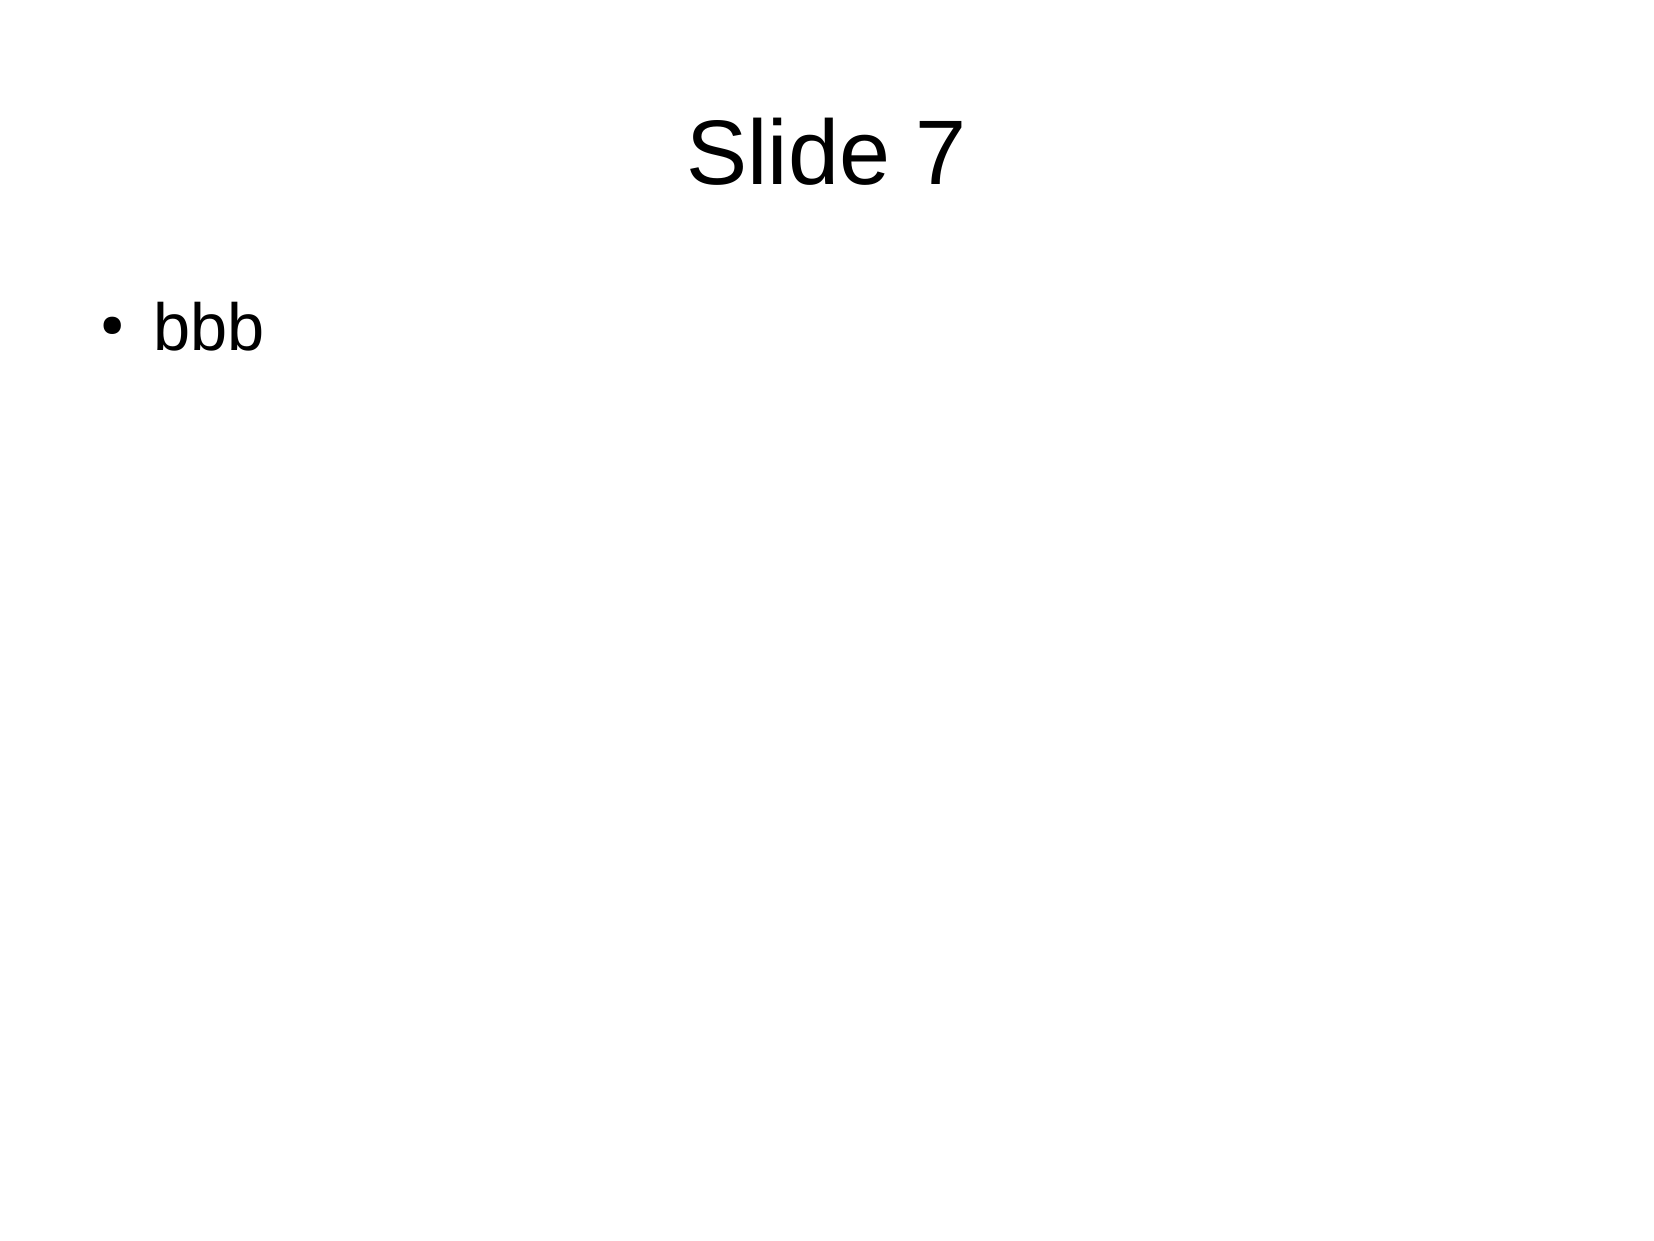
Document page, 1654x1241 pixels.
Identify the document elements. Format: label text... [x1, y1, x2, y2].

title Slide 7 [82, 49, 1571, 257]
list bbb [82, 290, 1571, 1010]
